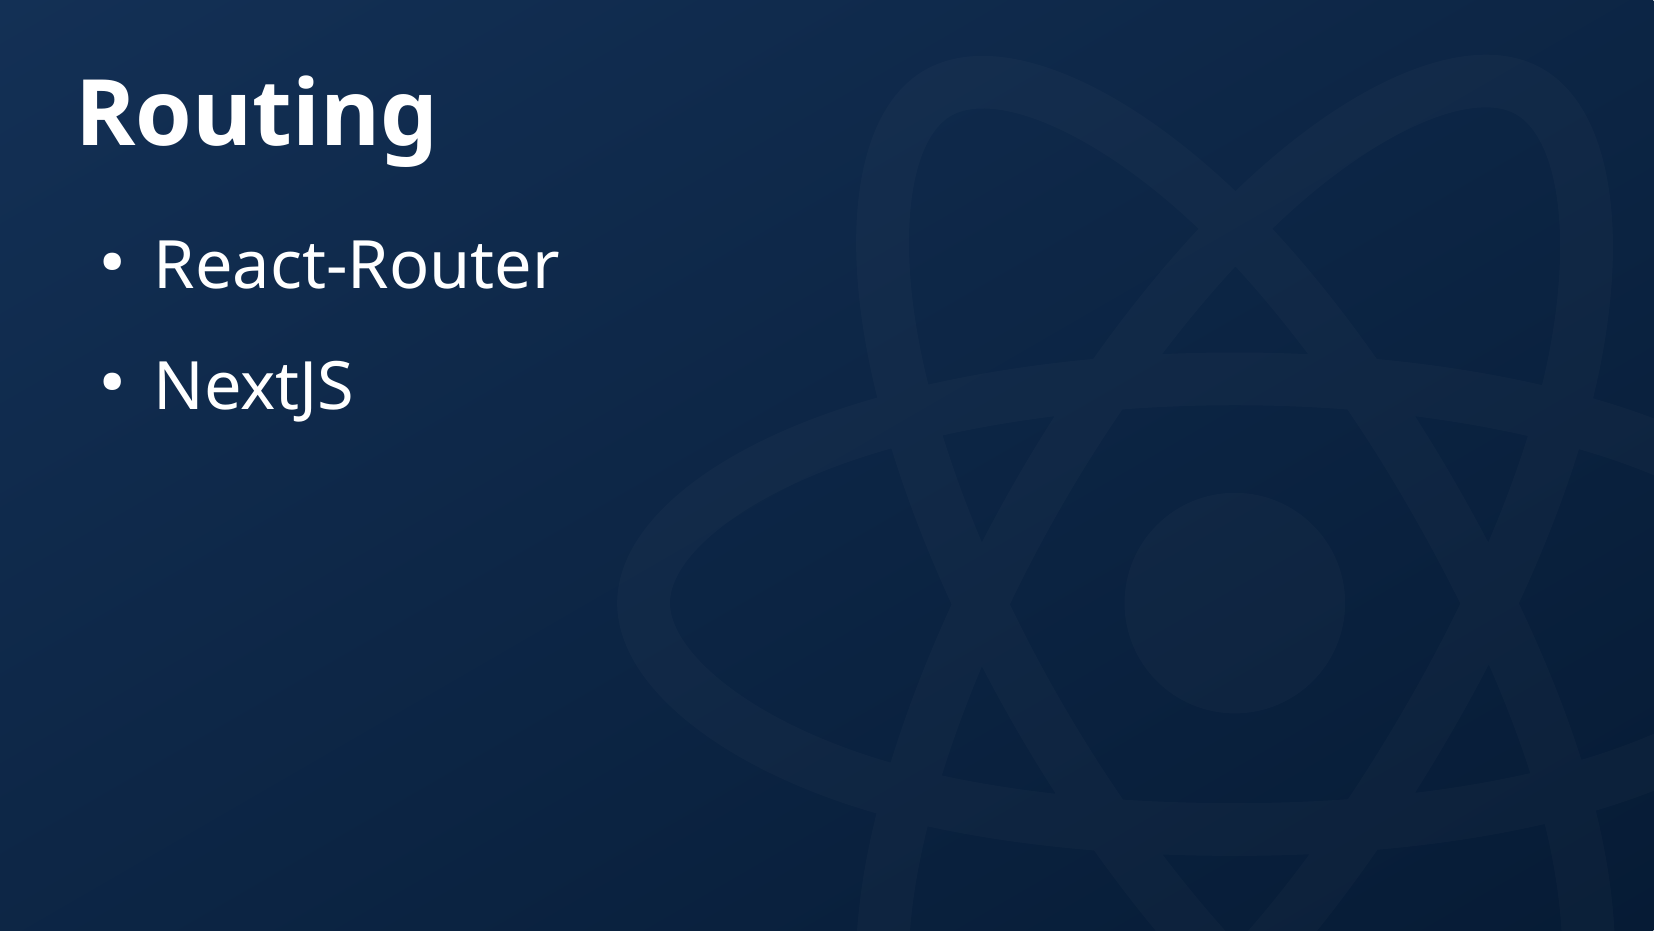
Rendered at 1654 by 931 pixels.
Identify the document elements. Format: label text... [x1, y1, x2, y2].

list React-Router NextJS [82, 217, 1571, 758]
title Routing [75, 32, 1564, 188]
